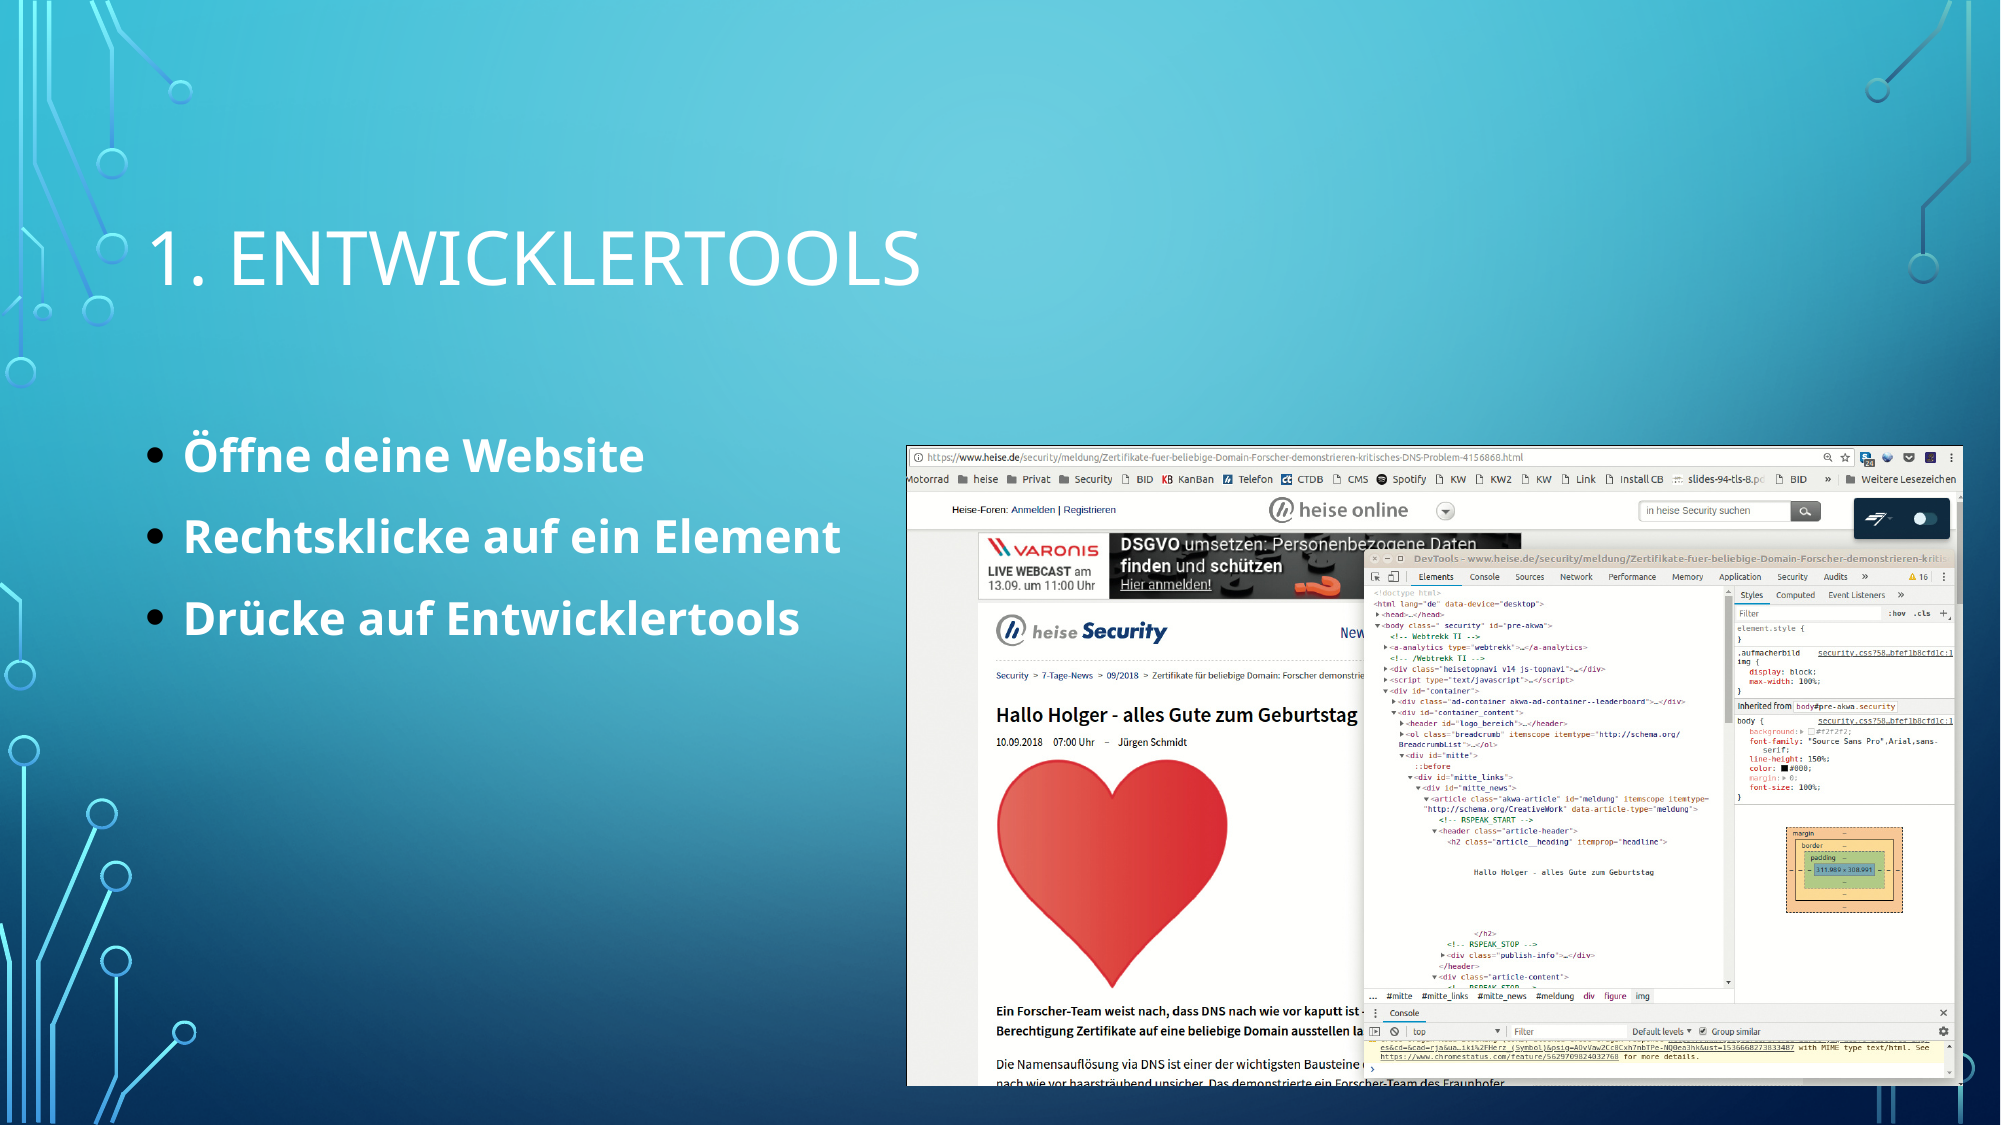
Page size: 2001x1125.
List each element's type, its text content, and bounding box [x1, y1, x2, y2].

title 1. entwicklertools [130, 140, 1756, 383]
list Öffne deine Website Rechtsklicke auf ein Element Drücke auf Entwicklertools [130, 414, 1379, 653]
picture [906, 445, 1963, 1087]
